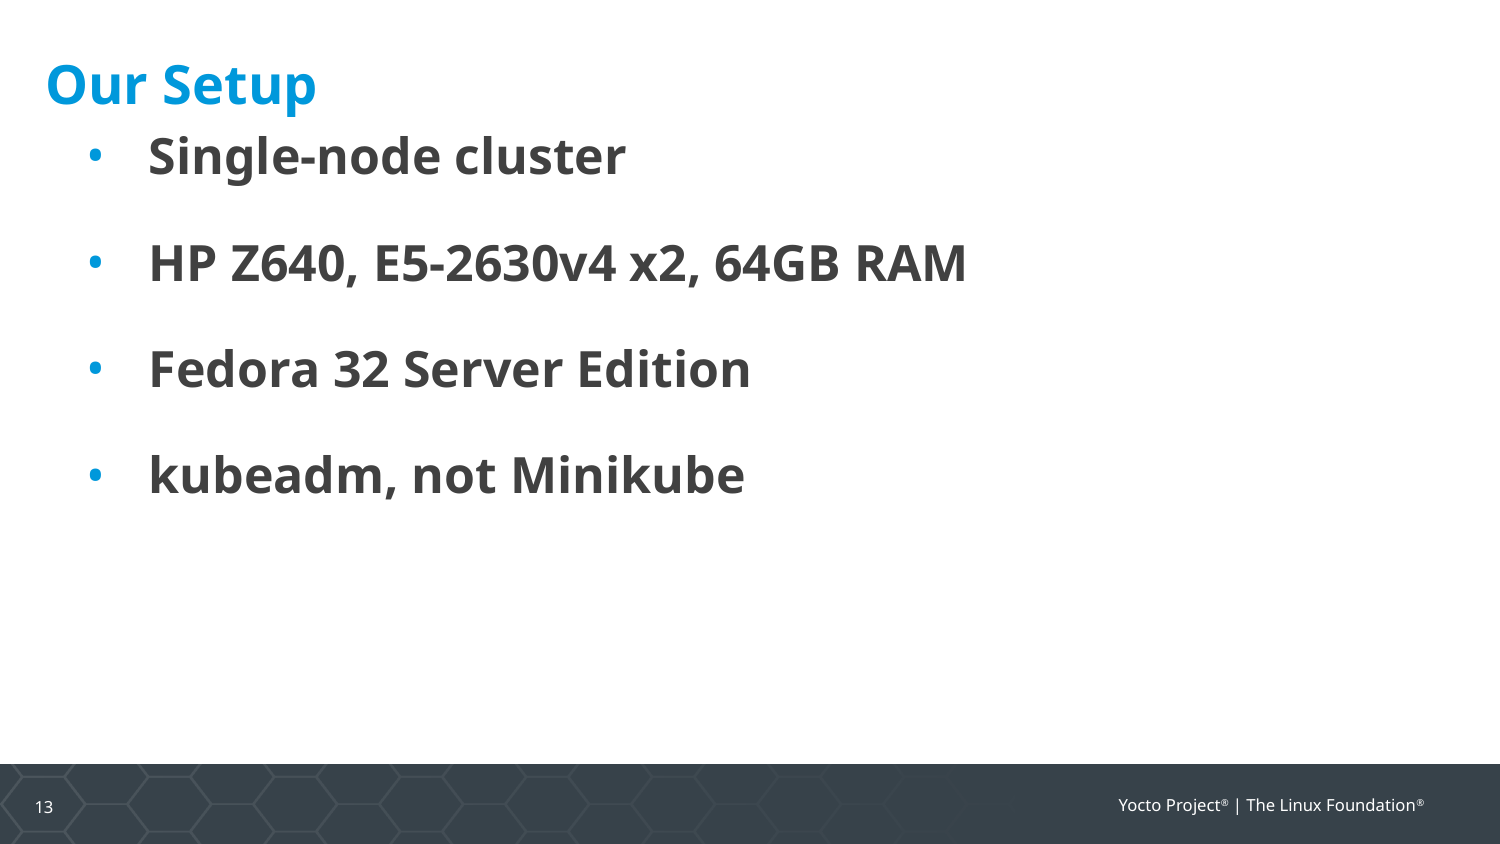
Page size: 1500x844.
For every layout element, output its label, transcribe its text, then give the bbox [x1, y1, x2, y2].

list Single-node cluster HP Z640, E5-2630v4 x2, 64GB RAM Fedora 32 Server Edition kubeadm, not Minikube [73, 115, 1425, 734]
title Our Setup [44, 50, 1395, 160]
picture [0, 0, 1500, 844]
